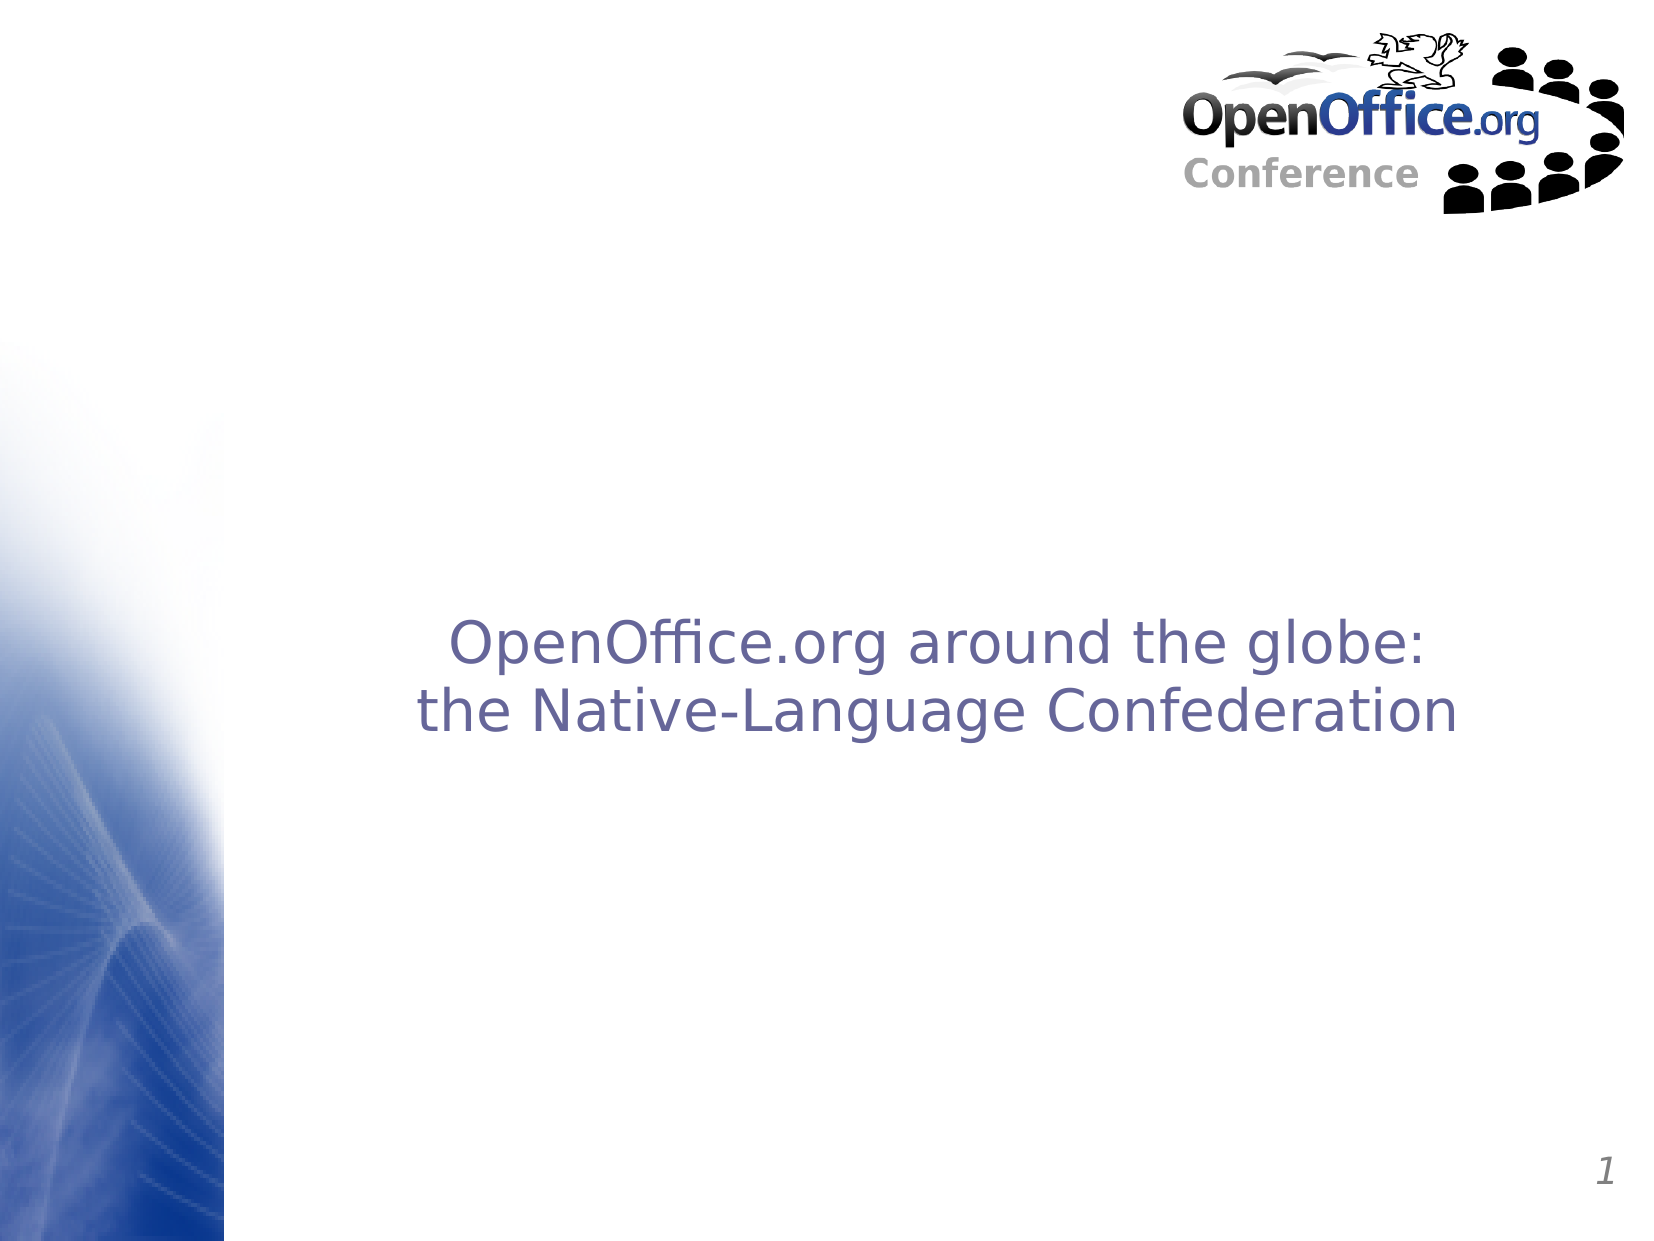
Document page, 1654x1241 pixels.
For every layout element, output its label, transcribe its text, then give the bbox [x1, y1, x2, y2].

picture [1183, 33, 1624, 214]
picture [0, 0, 224, 1241]
subtitle OpenOffice.org around the globe: the Native-Language Confederation [223, 223, 1619, 1133]
